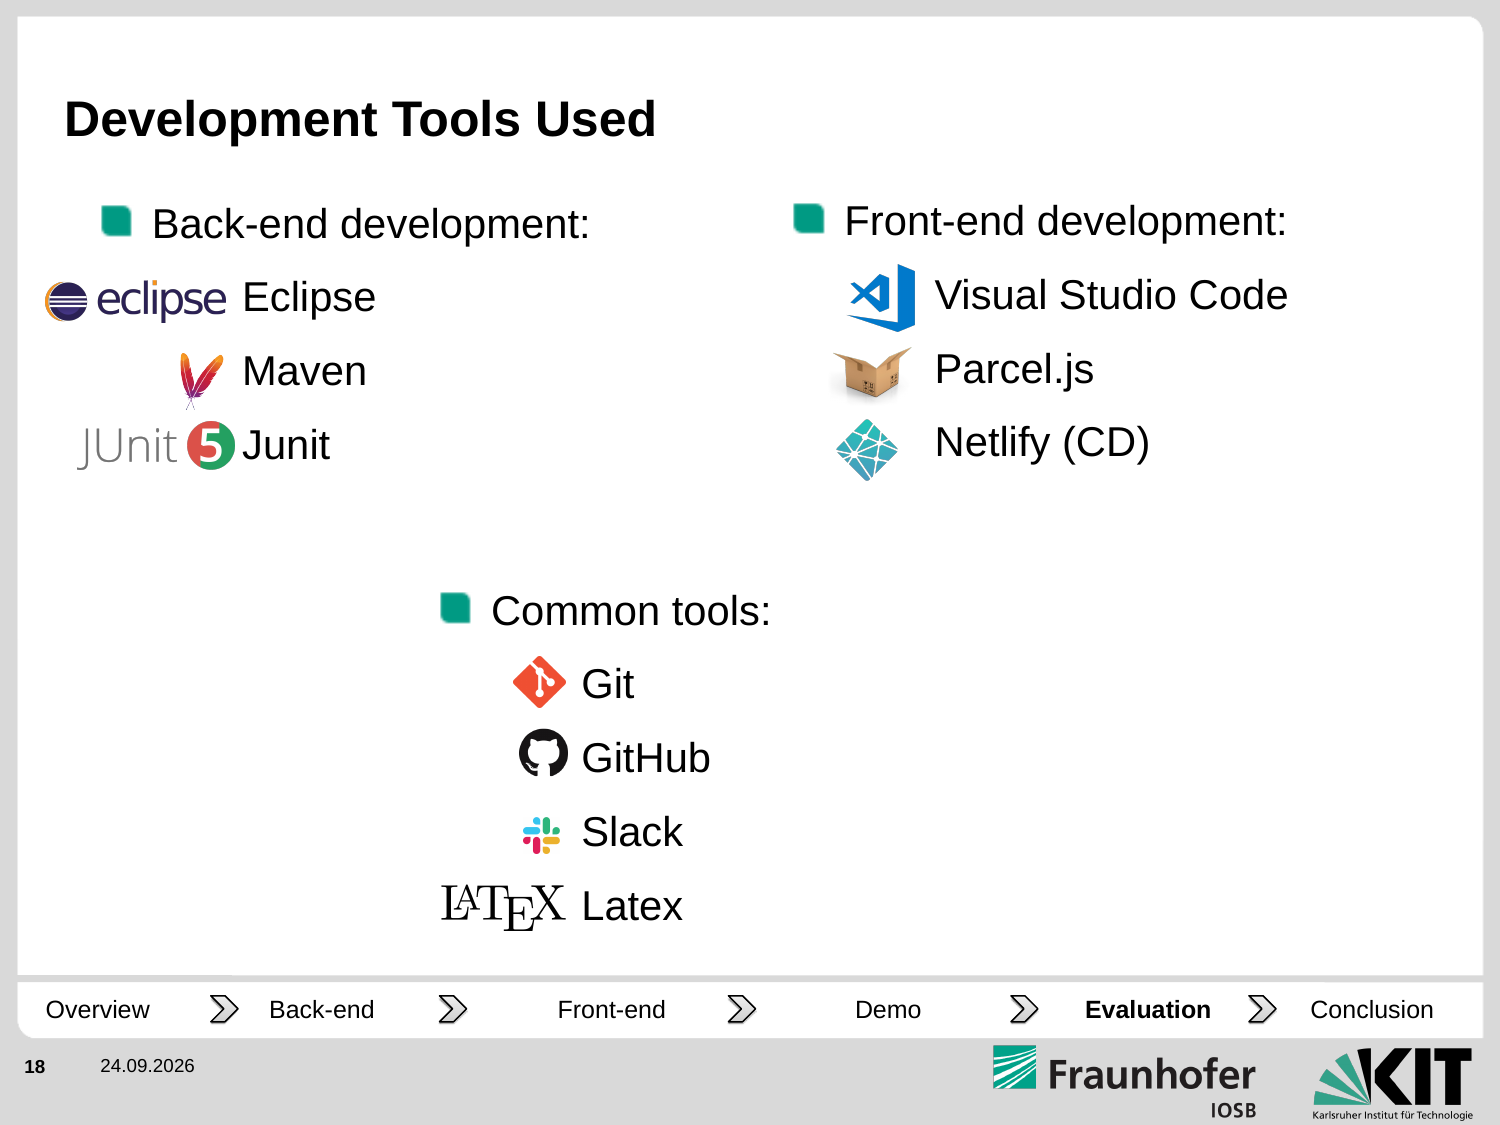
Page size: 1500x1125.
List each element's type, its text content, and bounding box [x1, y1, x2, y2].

text_box 17.04.2019 [100, 1053, 272, 1113]
list Front-end development: Visual Studio Code Parcel.js Netlify (CD) [792, 194, 1335, 556]
picture [0, 0, 1500, 1125]
text_box Front-end [542, 986, 682, 1031]
text_box [210, 995, 238, 1022]
text_box [1248, 995, 1277, 1022]
list Back-end development: Eclipse Maven Junit [100, 196, 642, 561]
text_box [439, 995, 467, 1022]
text_box Evaluation [1070, 986, 1227, 1031]
text_box Back-end [254, 986, 418, 1031]
text_box [1010, 995, 1038, 1022]
text_box [728, 995, 756, 1022]
list Common tools: Git GitHub Slack Latex [439, 583, 981, 945]
text_box Demo [840, 986, 937, 1031]
text_box Conclusion [1295, 986, 1500, 1031]
title Development Tools Used [64, 54, 1198, 147]
text_box Overview [30, 986, 194, 1031]
